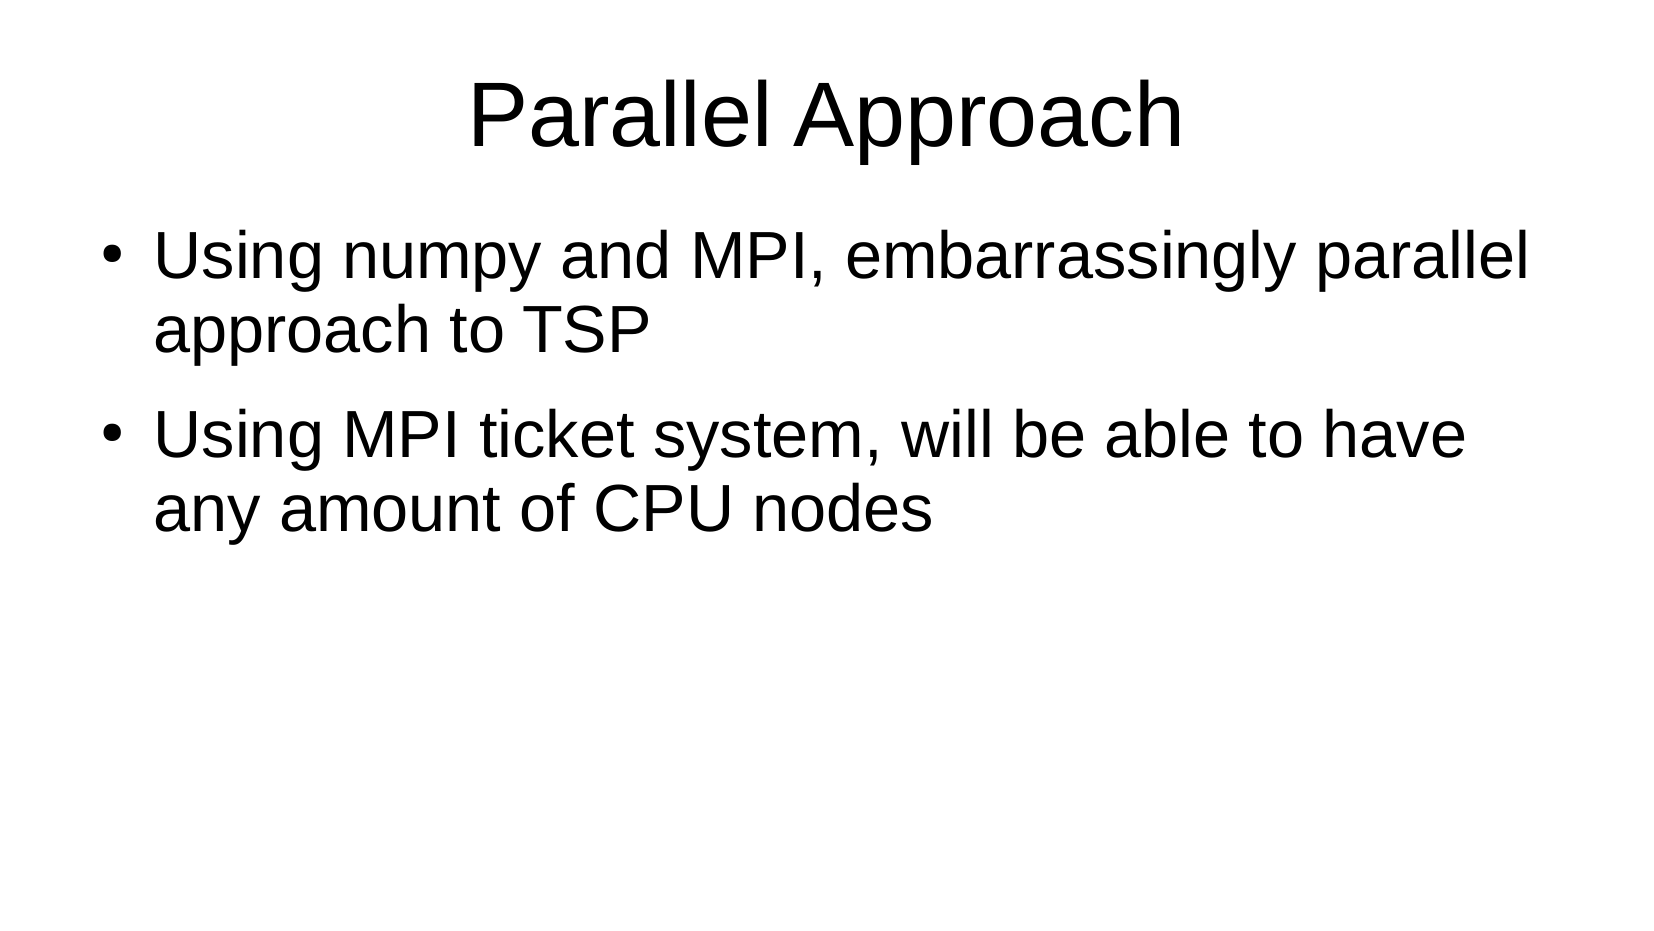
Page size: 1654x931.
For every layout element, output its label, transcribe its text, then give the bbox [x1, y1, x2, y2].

title Parallel Approach [82, 37, 1571, 193]
list Using numpy and MPI, embarrassingly parallel approach to TSP Using MPI ticket system, will be able to have any amount of CPU nodes [82, 217, 1571, 758]
